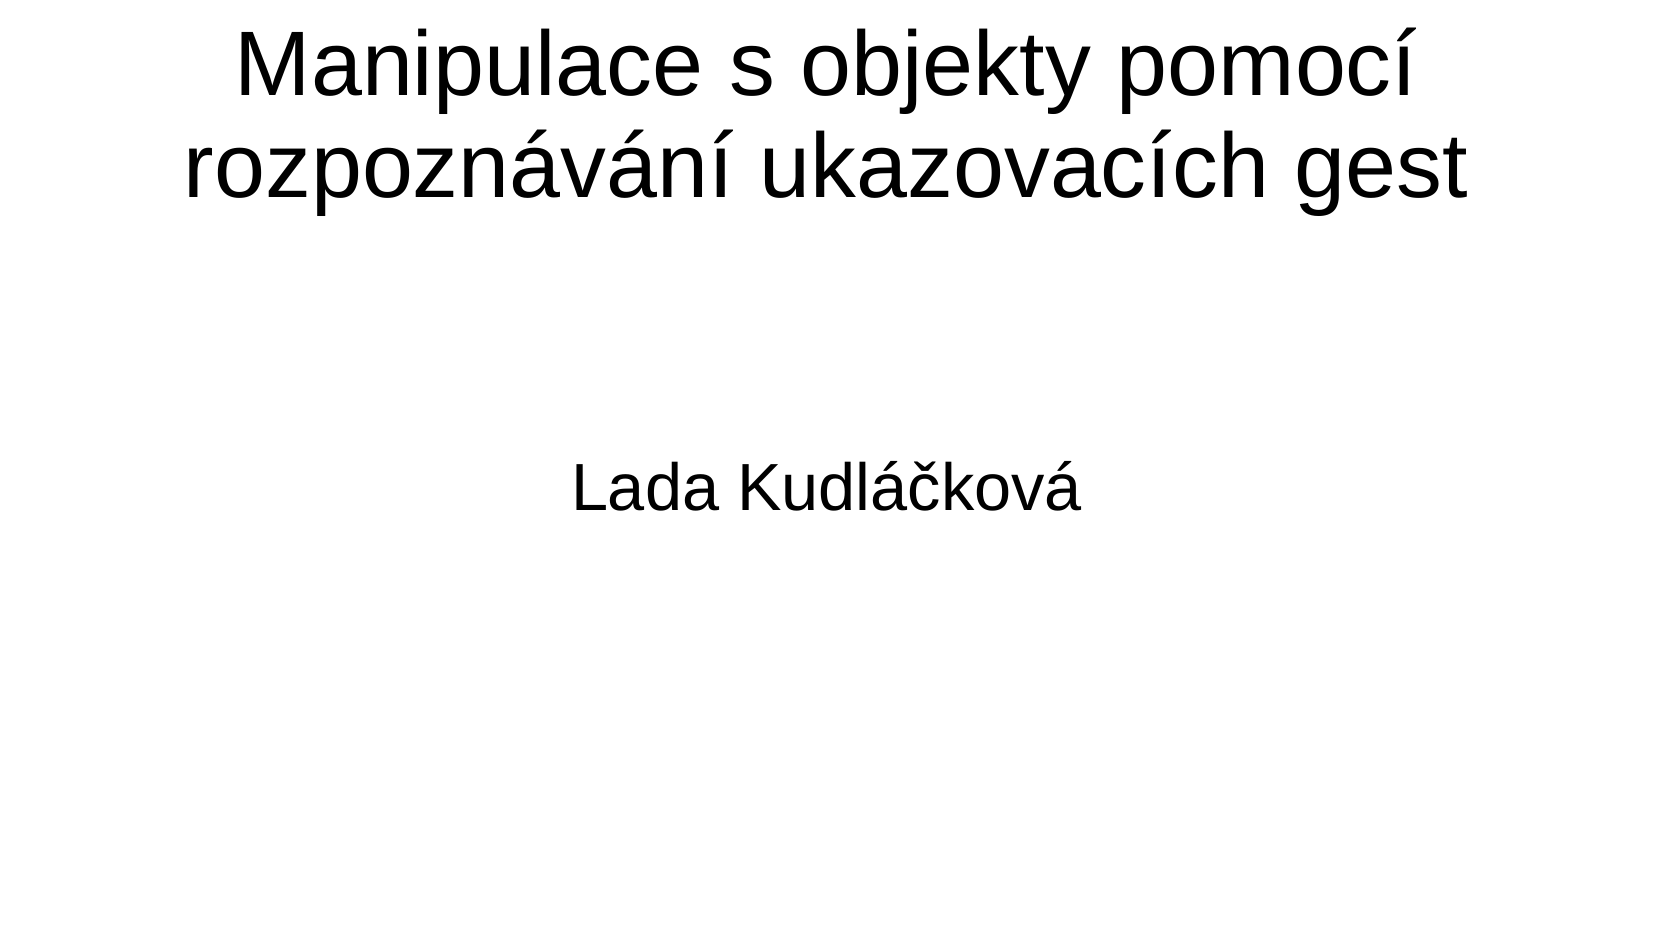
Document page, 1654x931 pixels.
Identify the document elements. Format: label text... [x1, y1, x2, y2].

title Manipulace s objekty pomocí rozpoznávání ukazovacích gest [82, 12, 1571, 217]
subtitle Lada Kudláčková [82, 217, 1571, 758]
